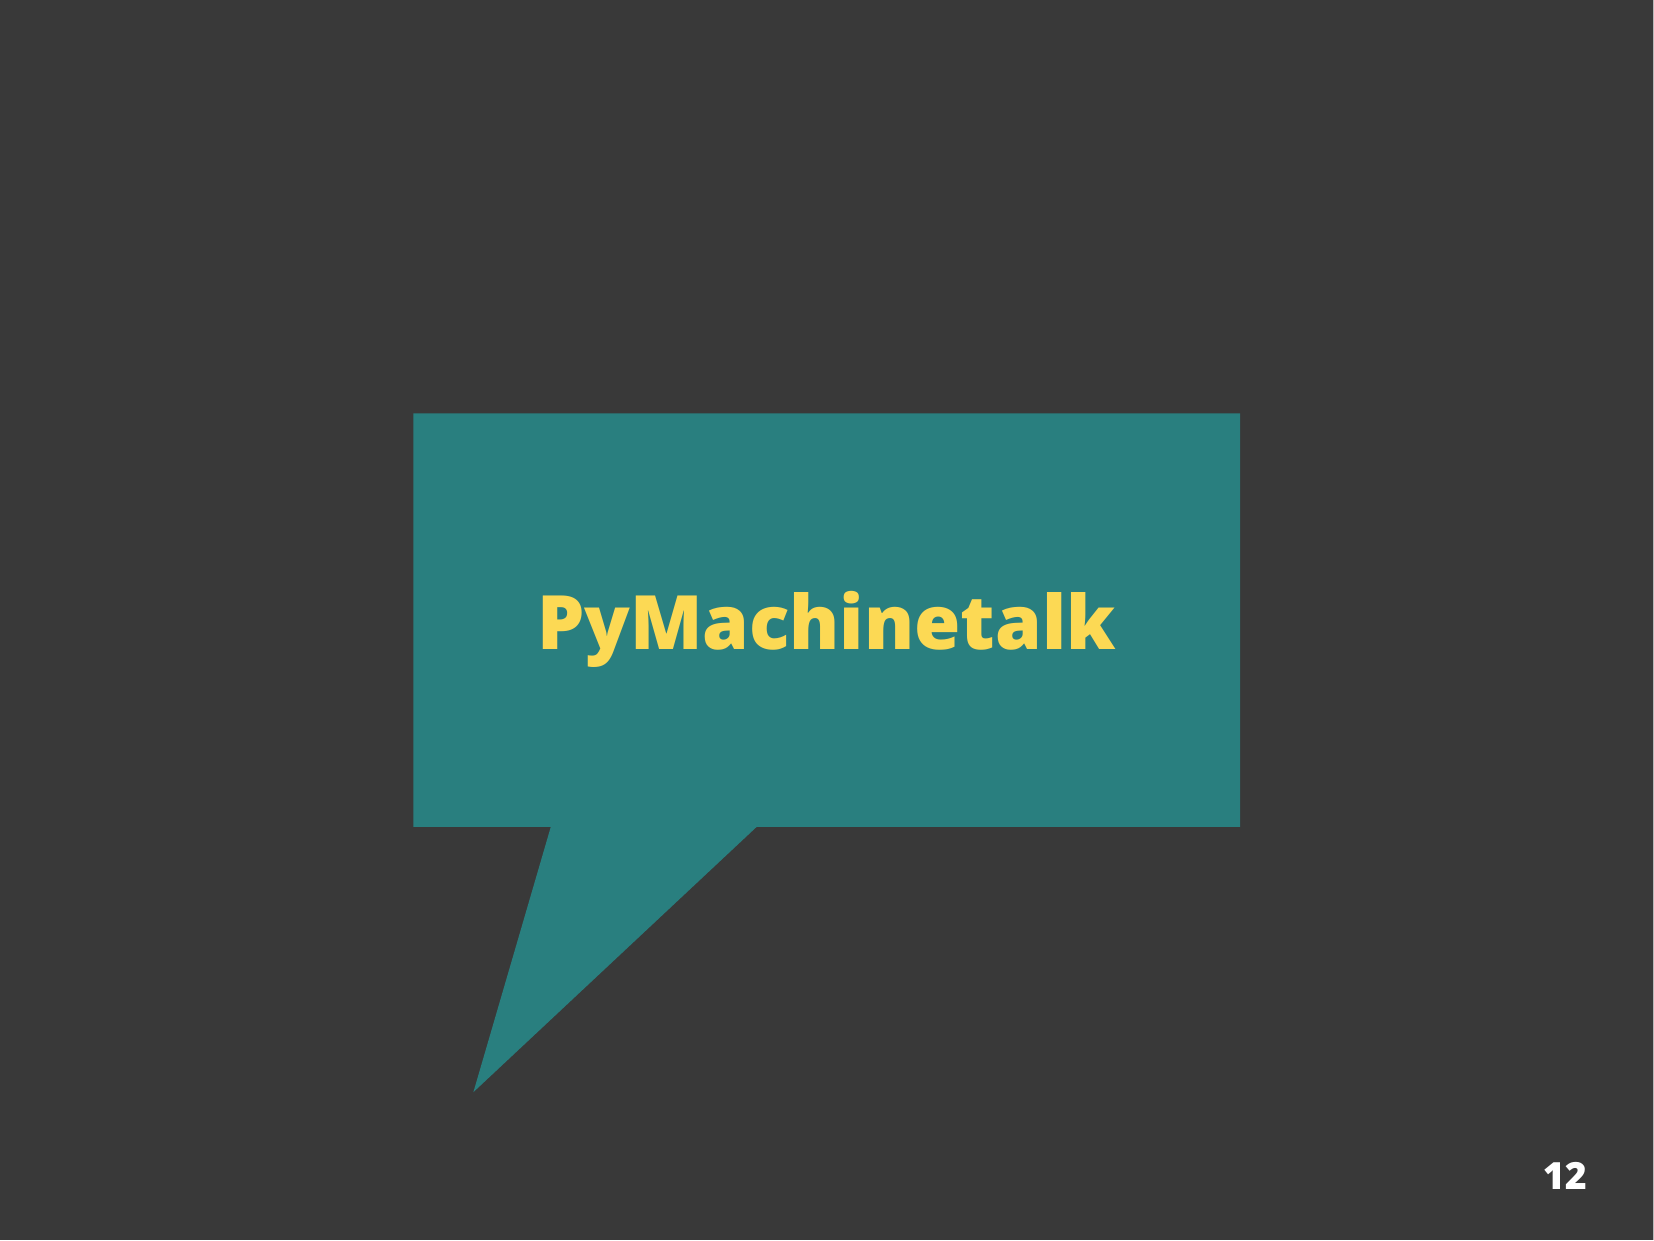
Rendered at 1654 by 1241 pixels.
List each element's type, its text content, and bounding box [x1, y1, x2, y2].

title PyMachinetalk [442, 442, 1211, 798]
